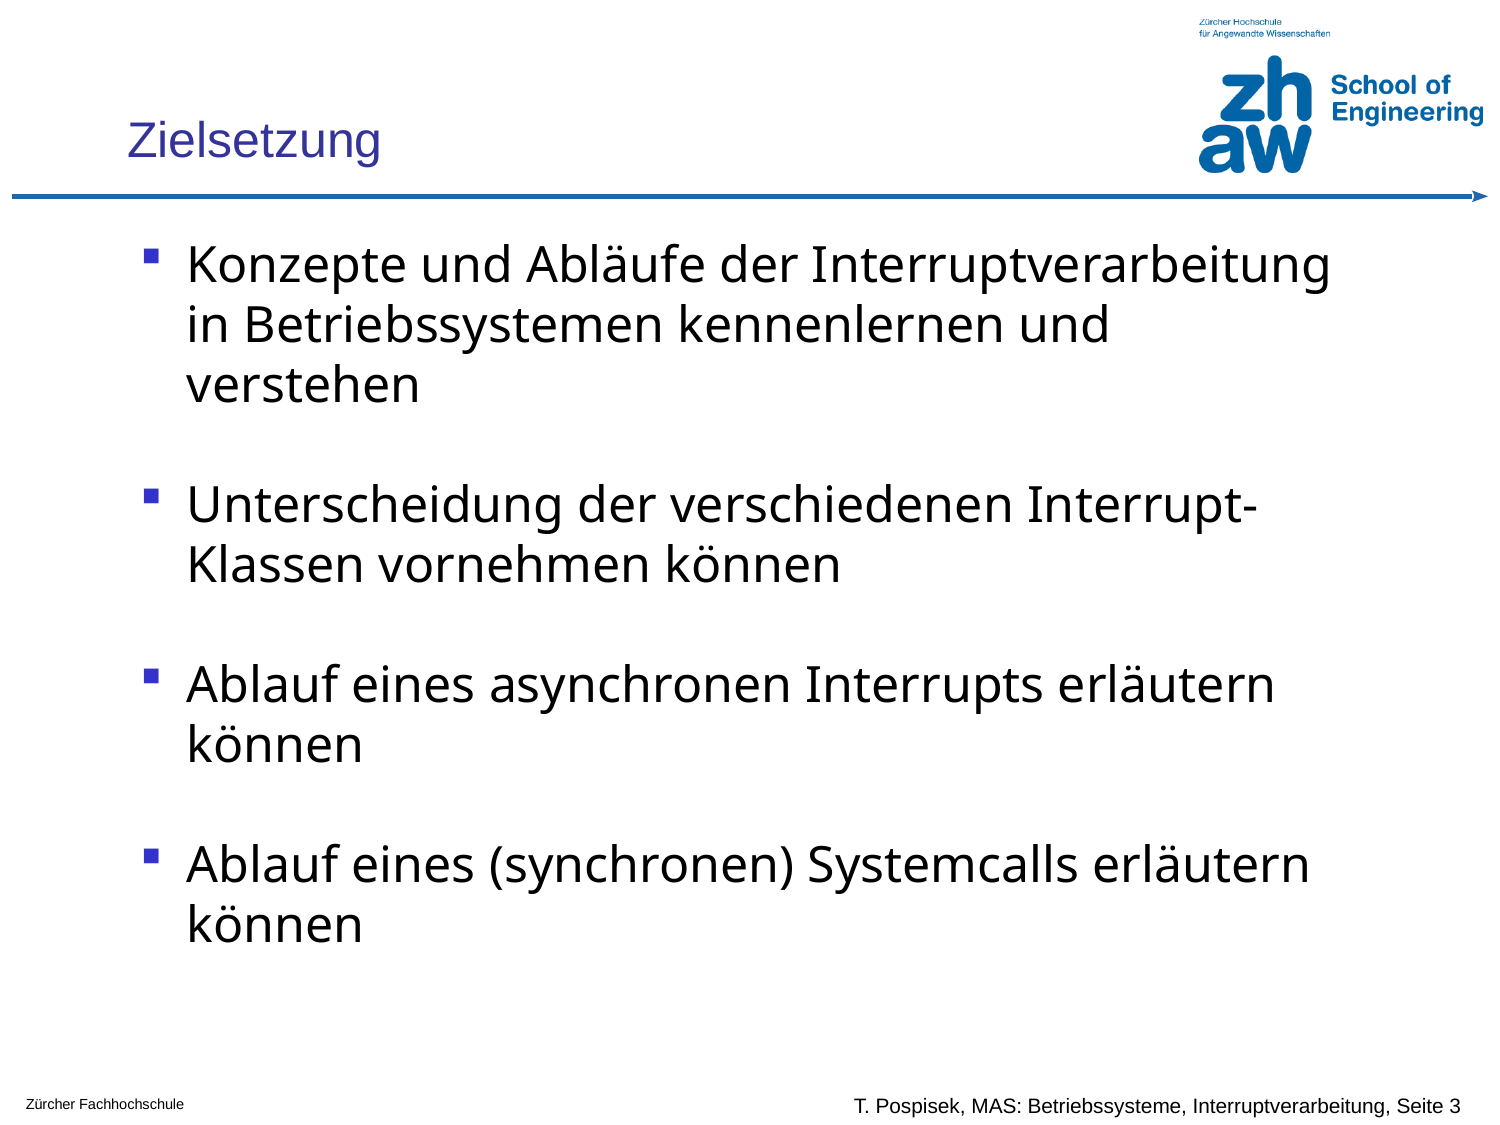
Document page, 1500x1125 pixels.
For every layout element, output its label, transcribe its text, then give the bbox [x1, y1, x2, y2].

text_box Konzepte und Abläufe der Interruptverarbeitung in Betriebssystemen kennenlernen und verstehen Unterscheidung der verschiedenen Interrupt-Klassen vornehmen können Ablauf eines asynchronen Interrupts erläutern können Ablauf eines (synchronen) Systemcalls erläutern können [125, 224, 1350, 738]
picture [1199, 19, 1483, 173]
title Zielsetzung [112, 50, 1391, 175]
